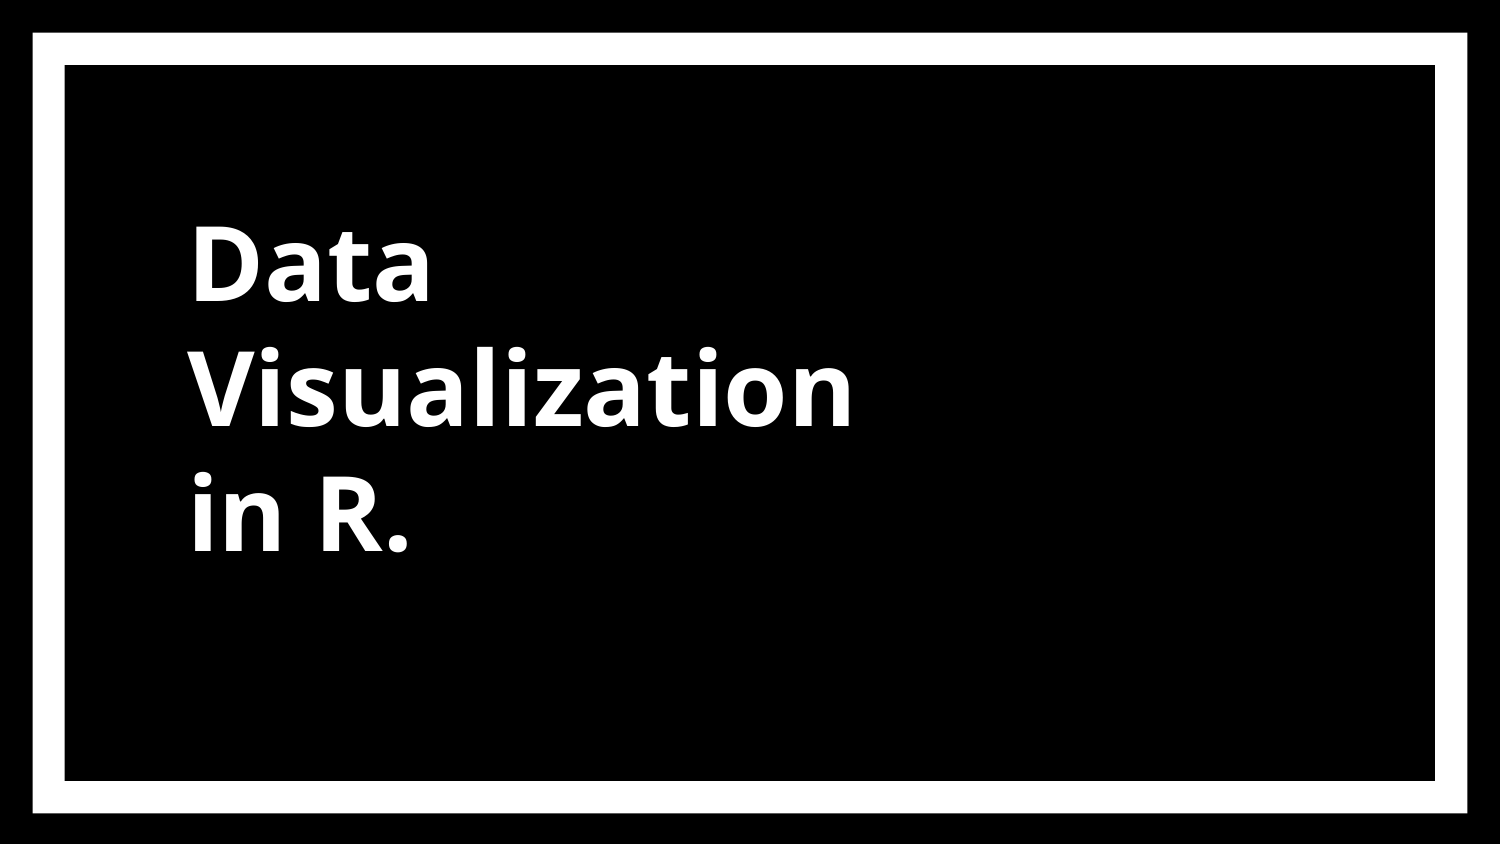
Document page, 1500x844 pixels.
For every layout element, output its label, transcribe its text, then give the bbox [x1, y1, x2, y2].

text_box Data Visualization in R. [172, 167, 979, 588]
